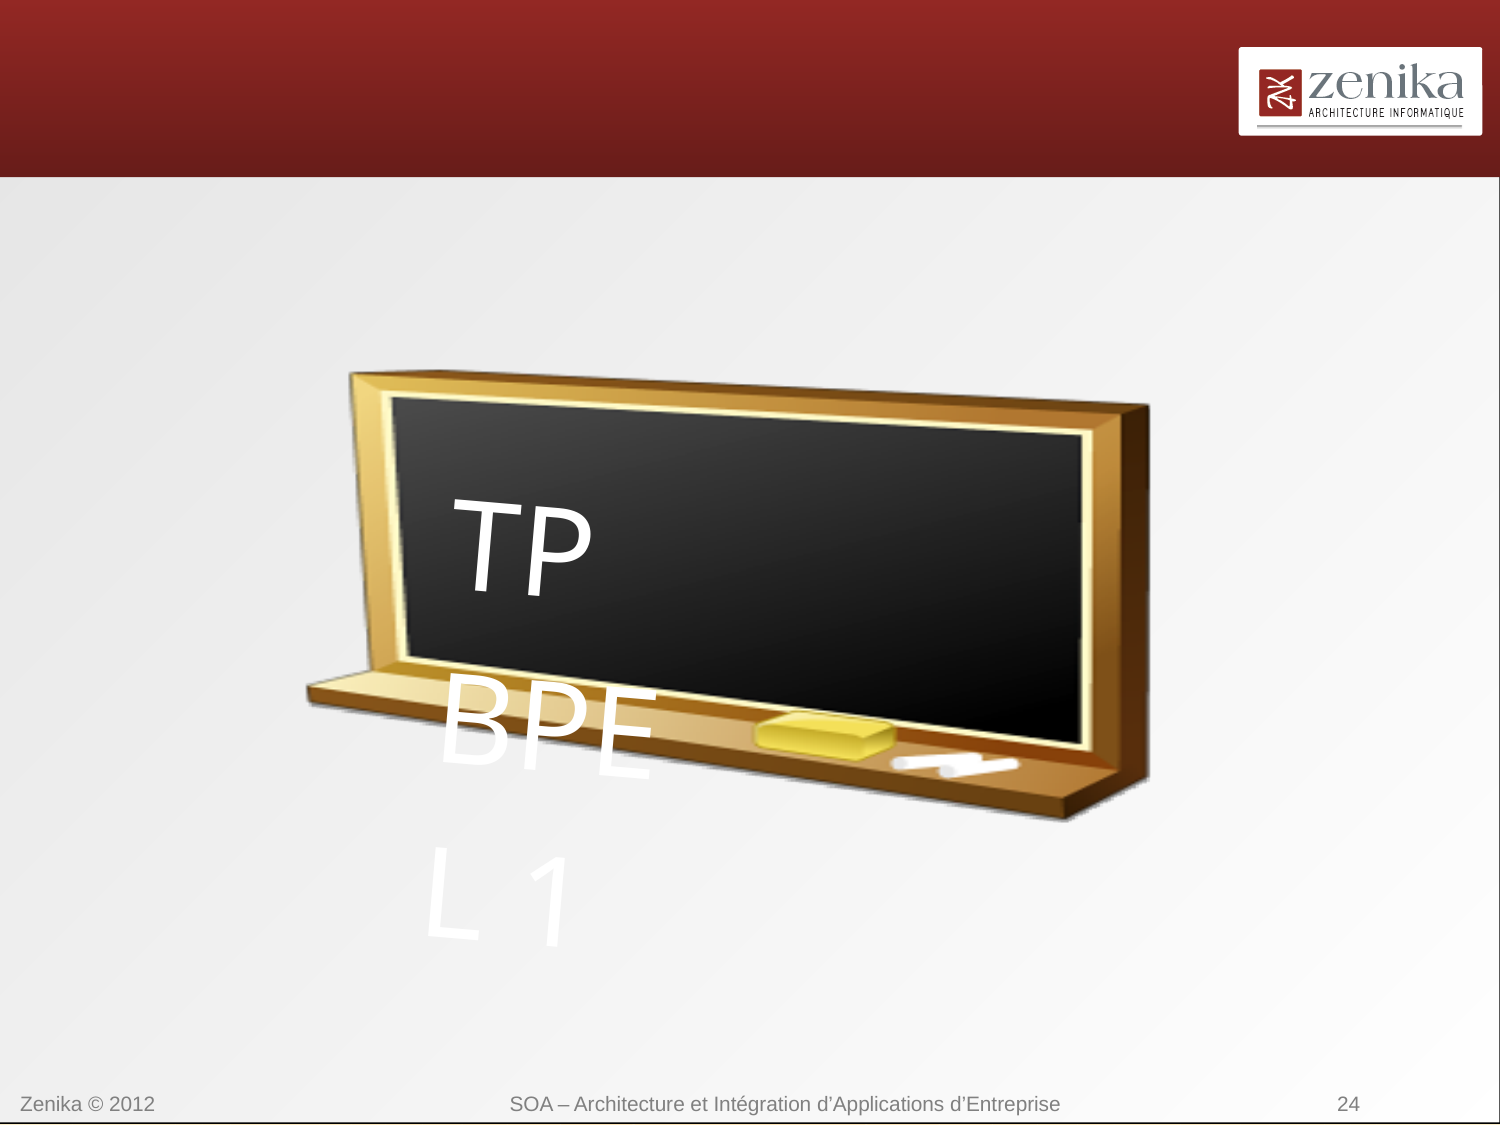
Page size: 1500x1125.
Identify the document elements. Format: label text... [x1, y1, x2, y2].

picture [301, 338, 1211, 872]
text_box TP BPEL 1 [429, 431, 739, 646]
